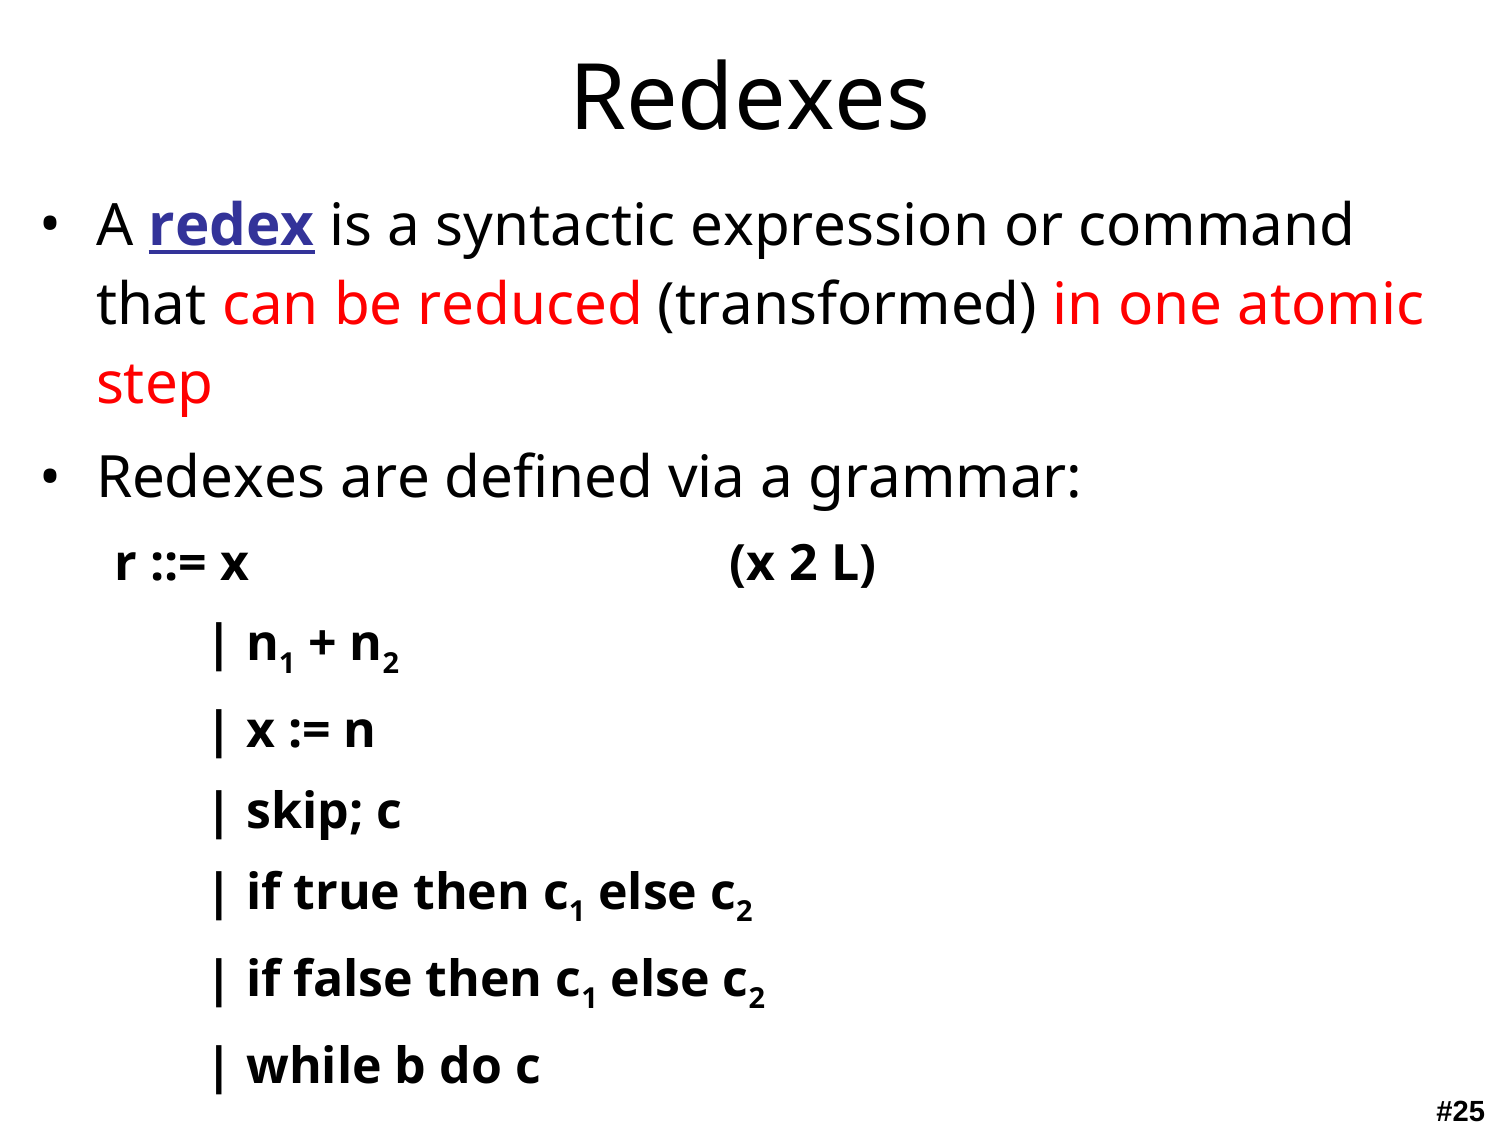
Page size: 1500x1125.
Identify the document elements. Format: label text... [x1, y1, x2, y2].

title Redexes [75, 0, 1426, 174]
list A redex is a syntactic expression or command that can be reduced (transformed) in one atomic step Redexes are defined via a grammar: r ::= x (x 2 L) | n1 + n2 | x := n | skip; c | if true then c1 else c2 | if false then c1 else c2 | while b do c For brevity, we mix exp and command redexes Note that (1 + 3) + 2 is not a redex, but 1 + 3 is [24, 174, 1476, 1101]
